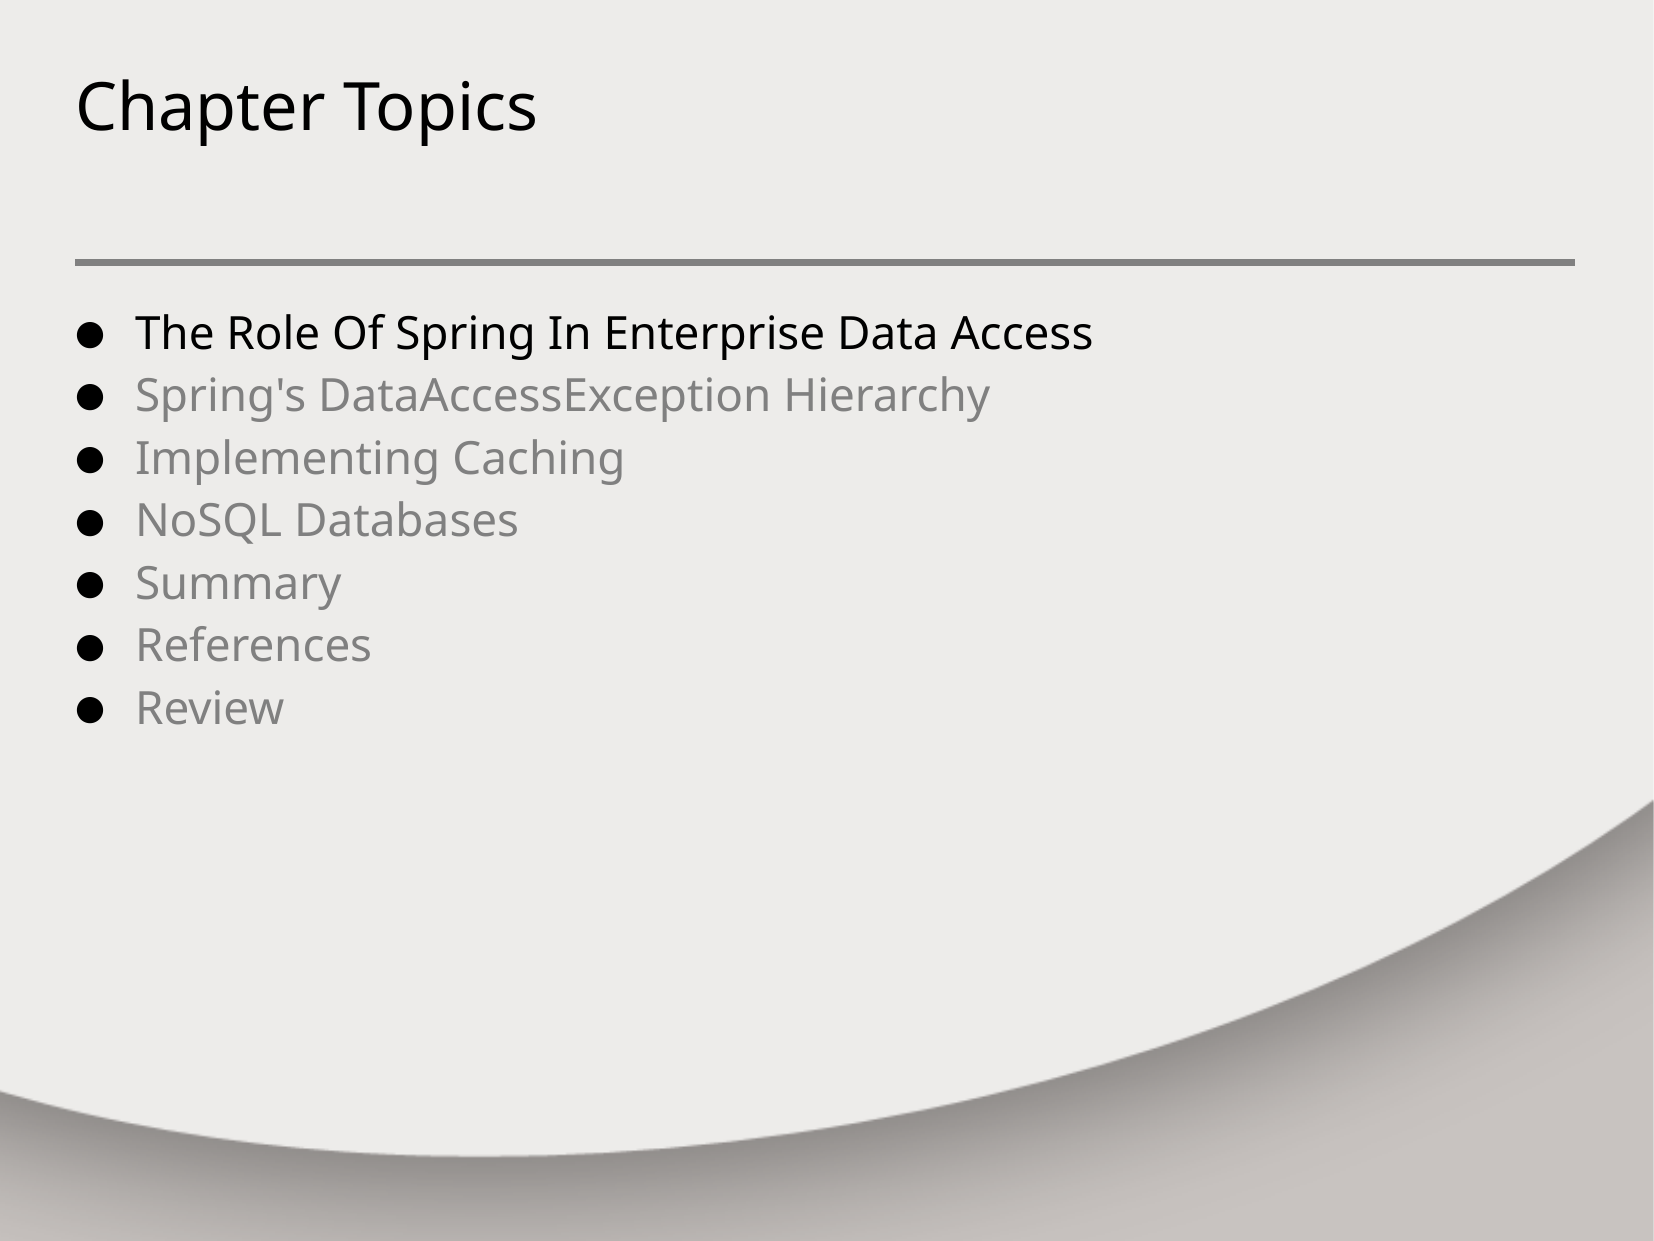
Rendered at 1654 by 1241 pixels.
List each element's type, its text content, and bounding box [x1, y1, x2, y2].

list The Role Of Spring In Enterprise Data Access Spring's DataAccessException Hierarchy Implementing Caching NoSQL Databases Summary References Review [75, 300, 1576, 1163]
title Chapter Topics [75, 75, 1576, 226]
picture [0, 0, 1654, 1241]
